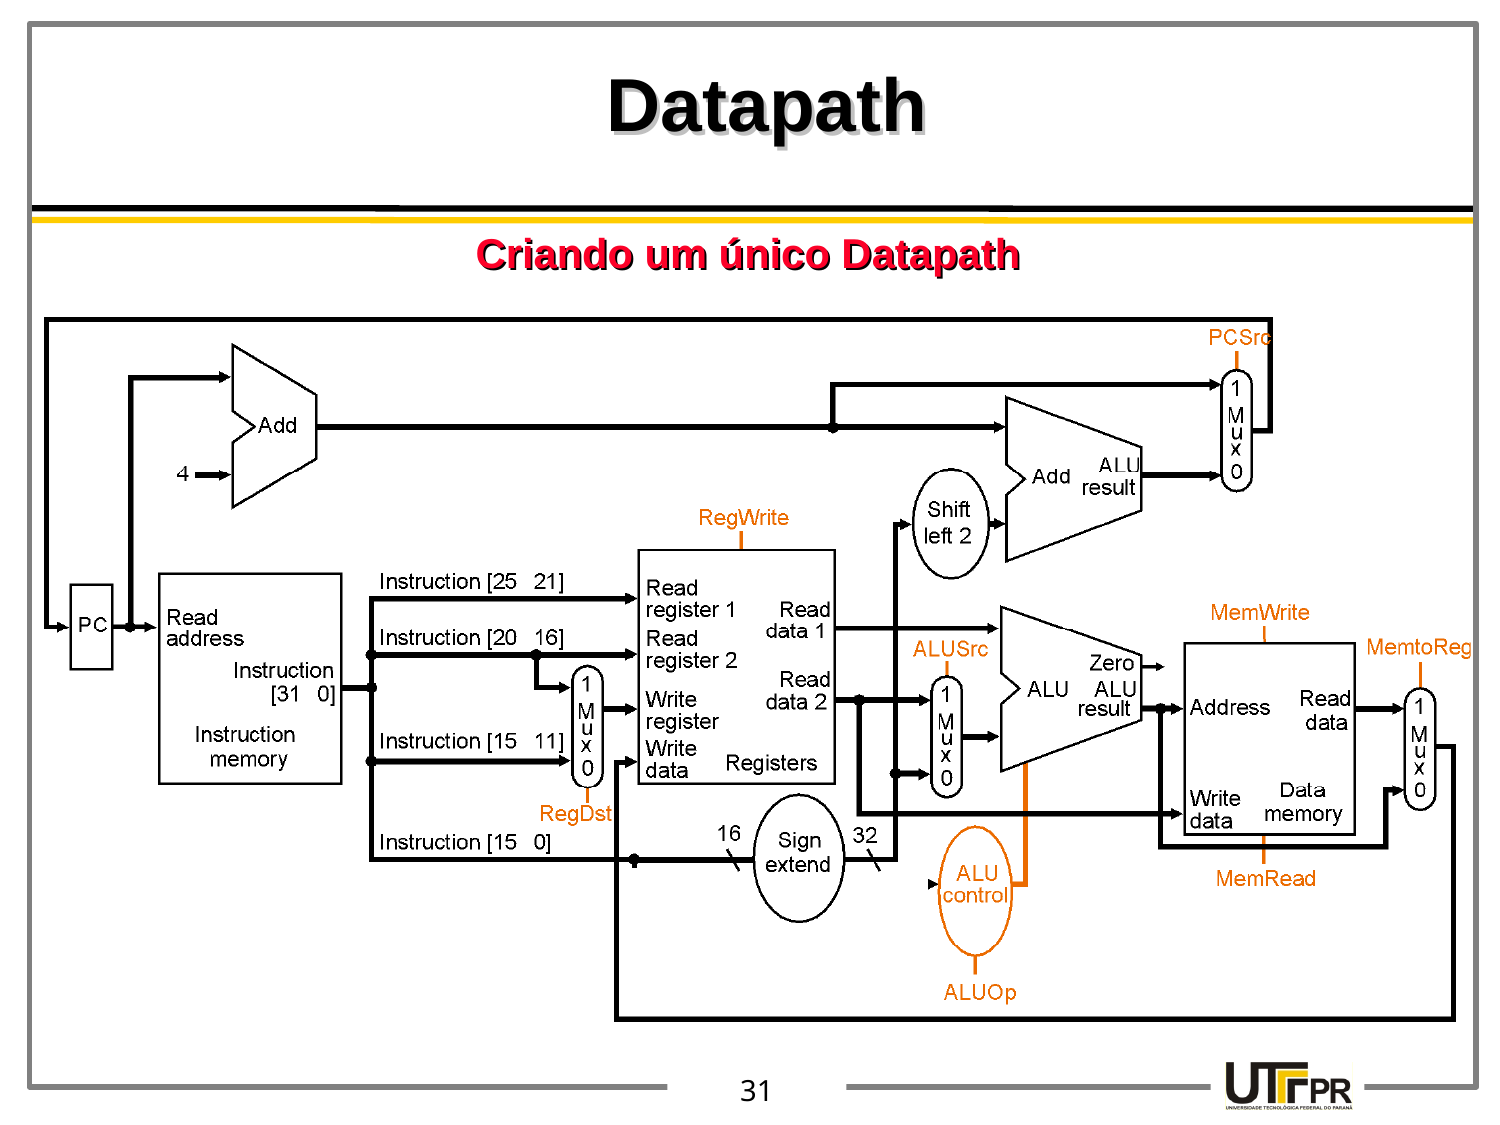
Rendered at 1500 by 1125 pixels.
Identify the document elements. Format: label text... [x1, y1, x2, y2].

title Datapath [29, 59, 1477, 207]
picture [1225, 1062, 1353, 1110]
list Criando um único Datapath [61, 225, 1436, 314]
text_box [41, 314, 1471, 1024]
